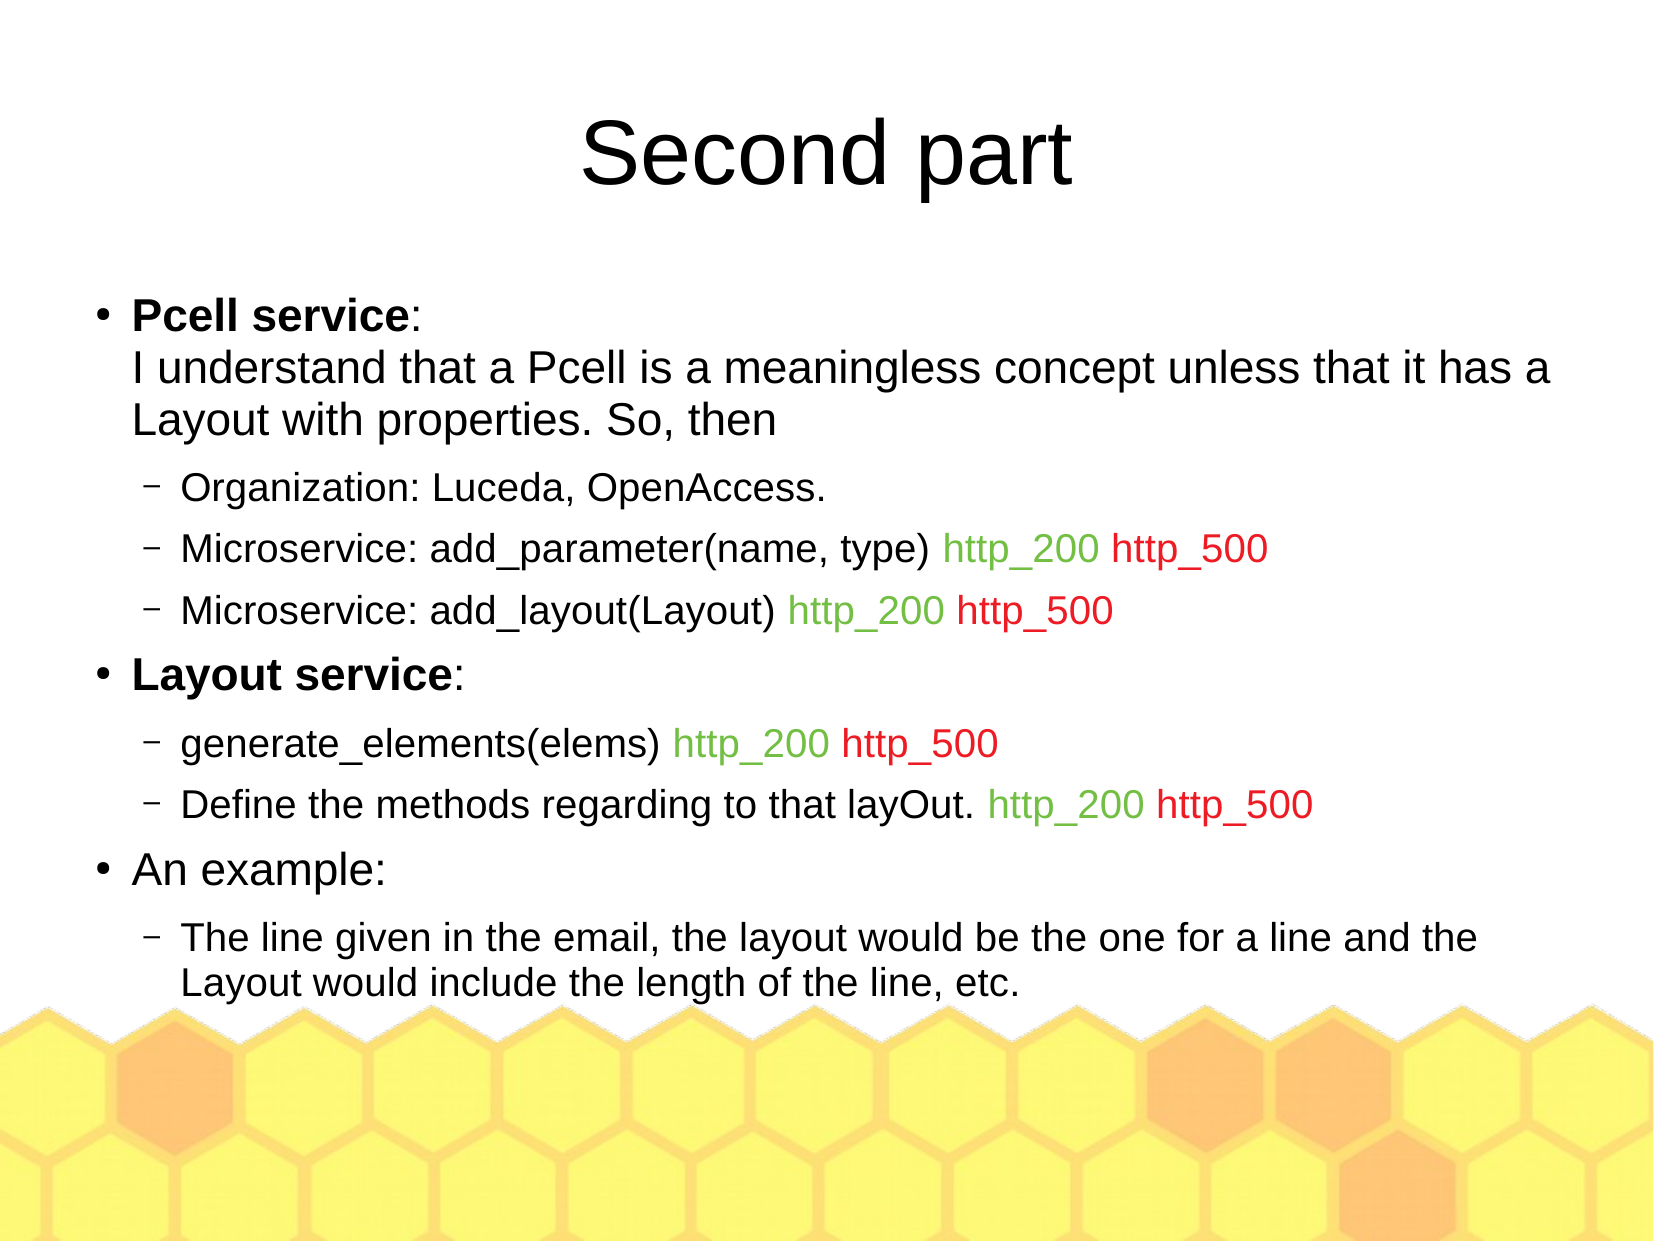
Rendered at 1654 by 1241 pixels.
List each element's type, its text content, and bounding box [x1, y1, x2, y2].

picture [0, 1001, 1654, 1241]
list Pcell service: I understand that a Pcell is a meaningless concept unless that it has a Layout with properties. So, then Organization: Luceda, OpenAccess. Microservice: add_parameter(name, type) http_200 http_500 Microservice: add_layout(Layout) http_200 http_500 Layout service: generate_elements(elems) http_200 http_500 Define the methods regarding to that layOut. http_200 http_500 An example: The line given in the email, the layout would be the one for a line and the Layout would include the length of the line, etc. [82, 290, 1571, 1010]
title Second part [82, 49, 1571, 257]
